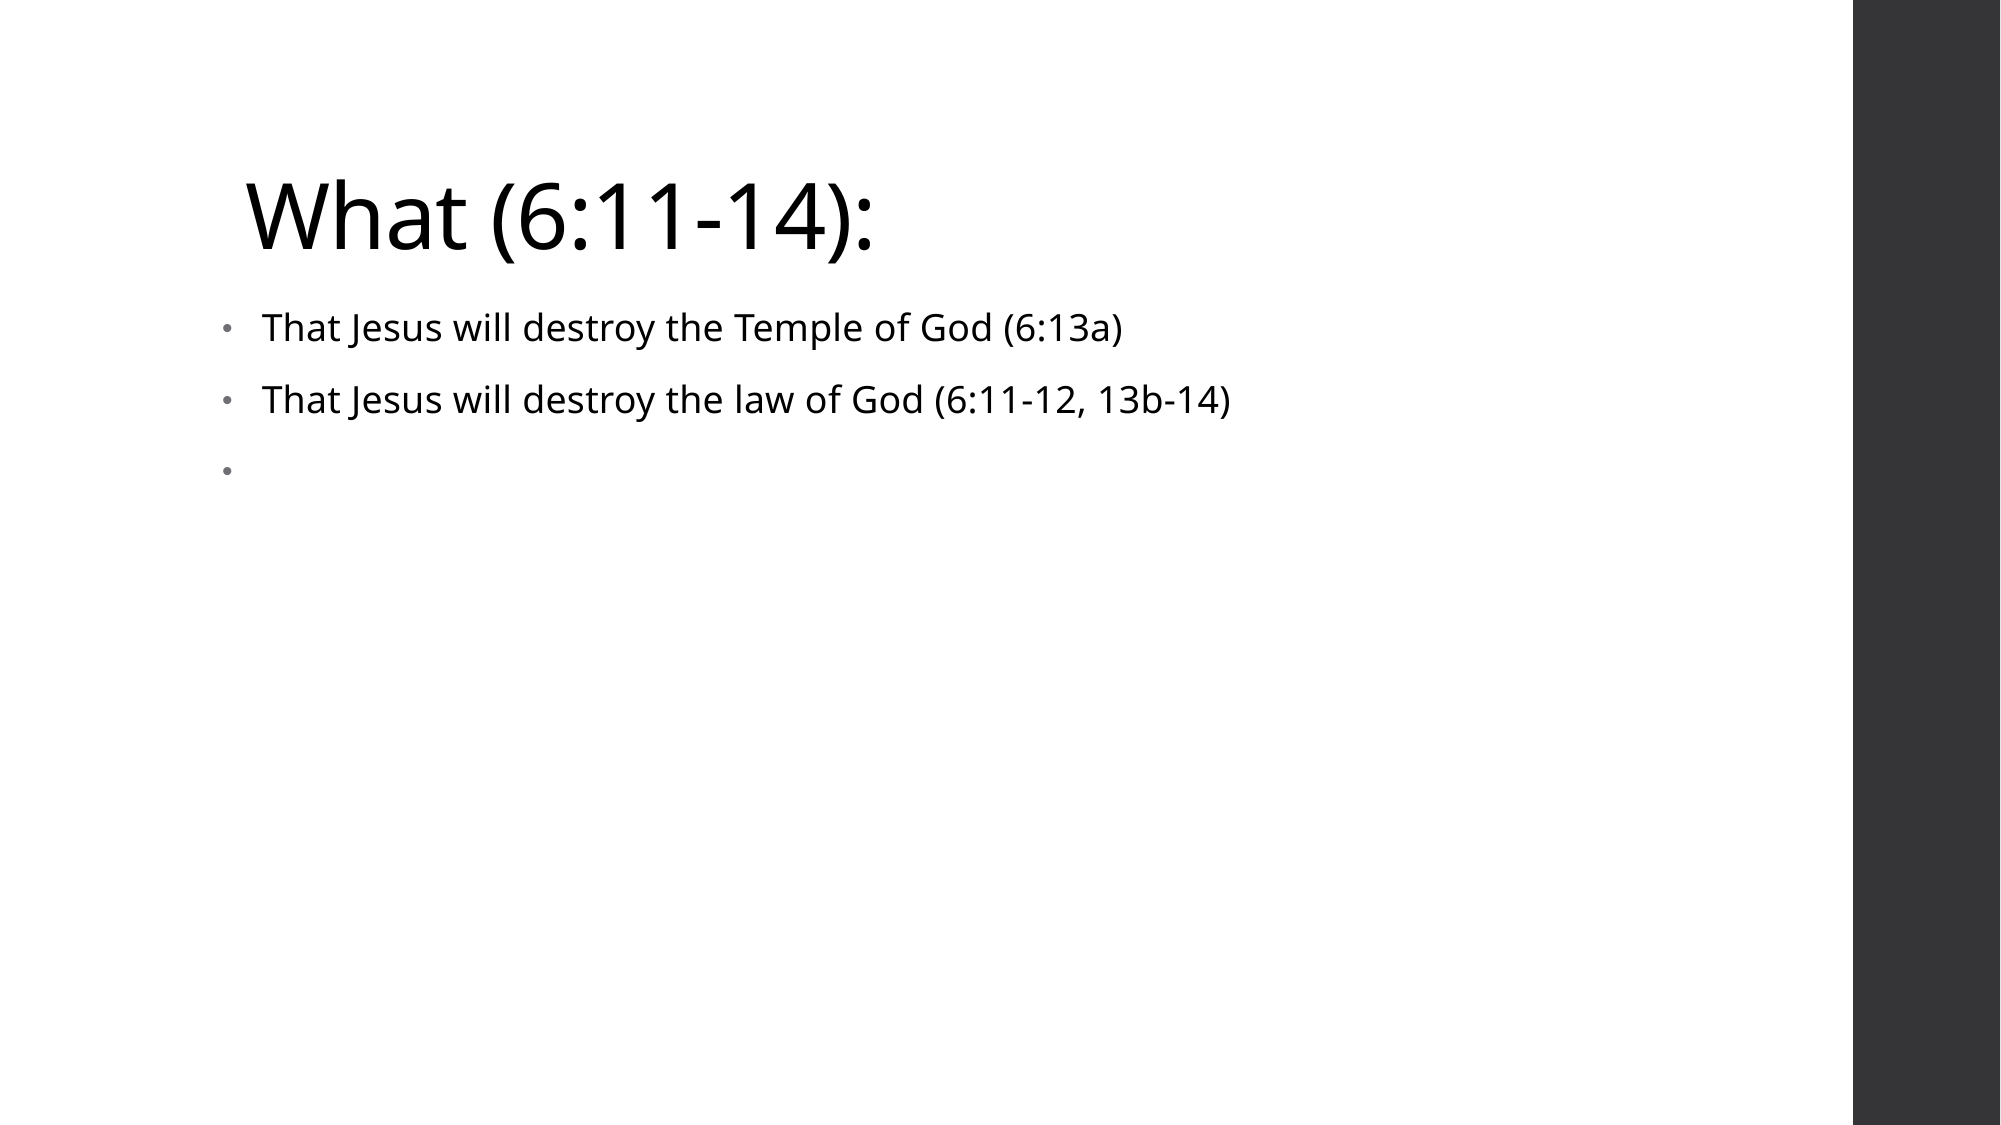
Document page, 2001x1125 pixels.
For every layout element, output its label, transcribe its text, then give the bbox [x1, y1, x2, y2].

title What (6:11-14): [206, 60, 1797, 278]
list That Jesus will destroy the Temple of God (6:13a) That Jesus will destroy the law of God (6:11-12, 13b-14) [206, 299, 1617, 1014]
